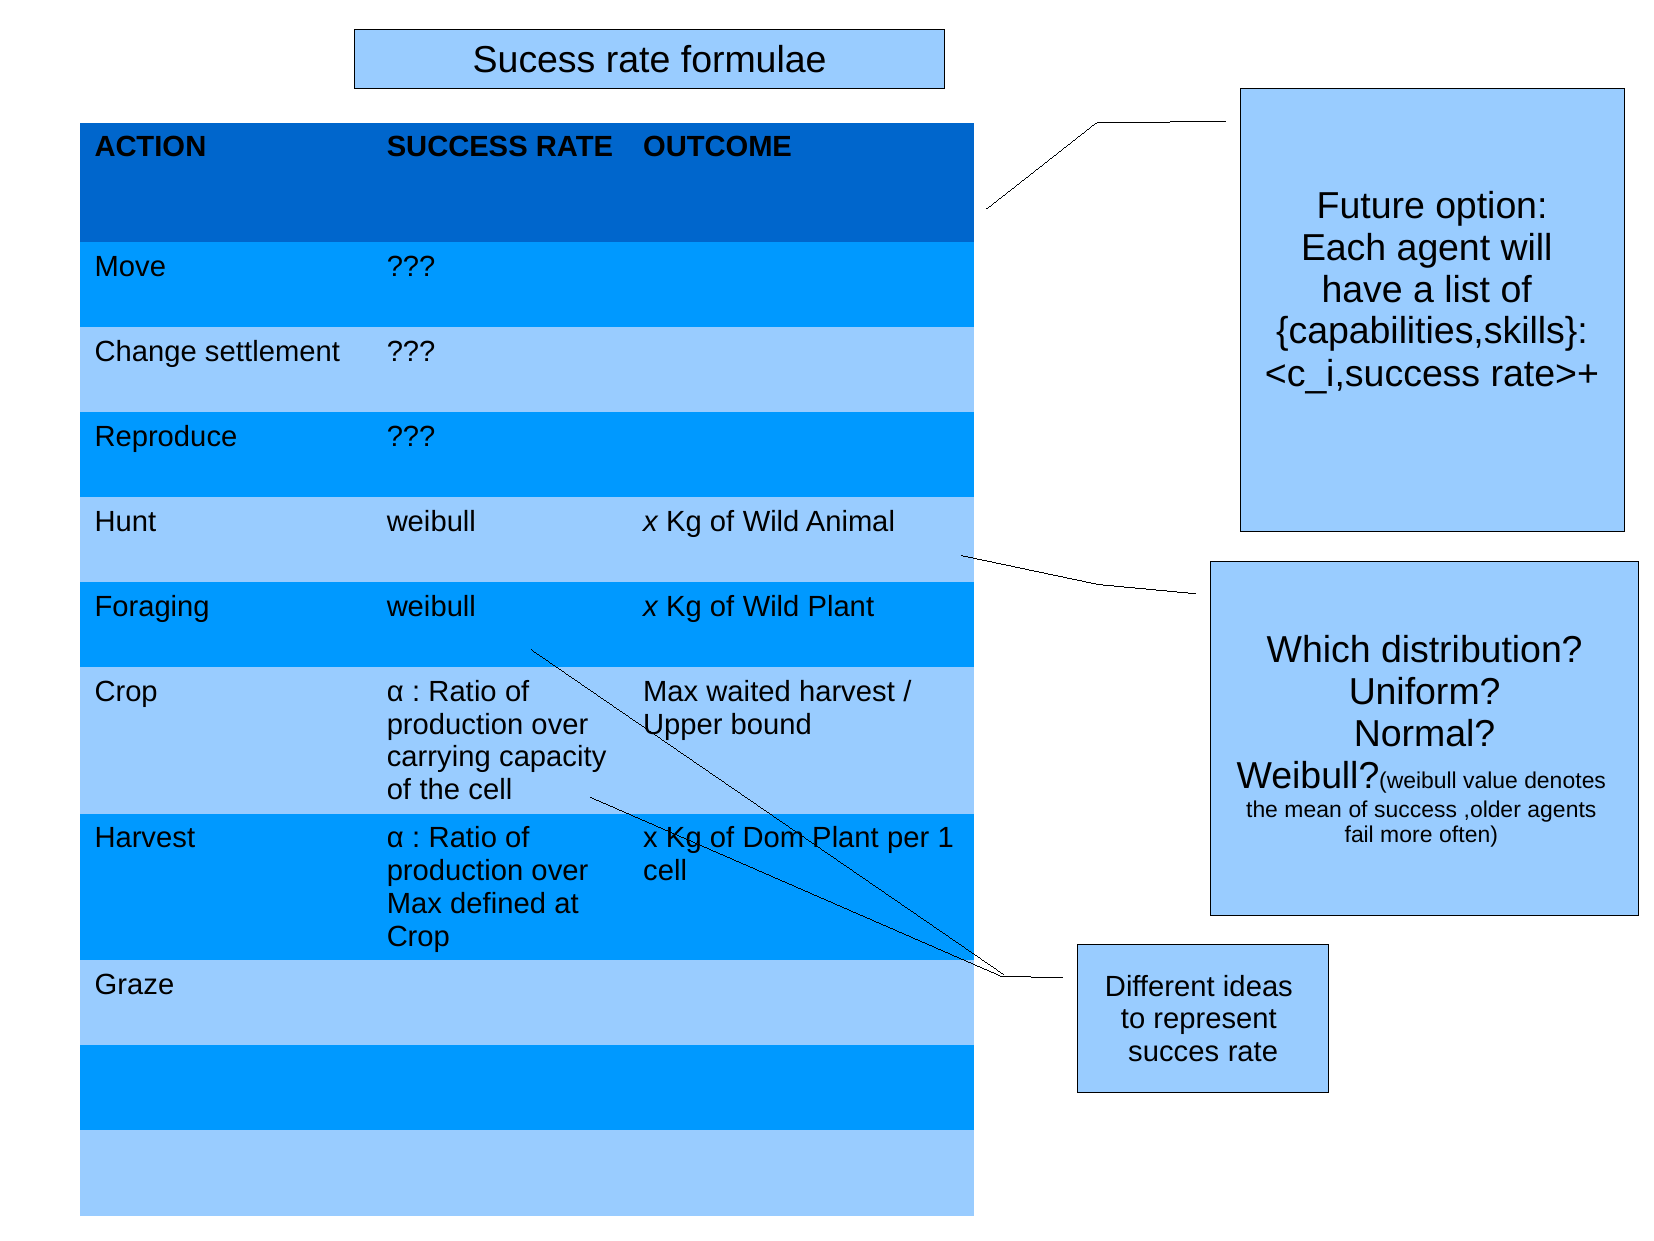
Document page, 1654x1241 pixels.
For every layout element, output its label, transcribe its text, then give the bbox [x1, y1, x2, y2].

table_cell x Kg of Wild Animal [628, 497, 974, 582]
table_cell ??? [372, 242, 628, 327]
table_cell Foraging [80, 582, 372, 667]
table_cell ??? [372, 412, 628, 497]
table_header ACTION [80, 123, 372, 242]
table_cell [628, 1130, 974, 1216]
table_cell Max waited harvest / Upper bound [628, 667, 974, 814]
table_cell α : Ratio of production over Max defined at Crop [372, 814, 628, 960]
text_box Different ideas to represent succes rate [1078, 945, 1329, 1093]
table_cell [80, 1045, 372, 1130]
table_cell Hunt [80, 497, 372, 582]
table_cell x Kg of Dom Plant per 1 cell [632, 814, 974, 960]
table_cell weibull [372, 497, 628, 582]
table_cell ??? [372, 327, 628, 412]
table_cell [372, 1130, 628, 1216]
table_cell [628, 1045, 974, 1130]
table_cell Crop [80, 667, 372, 814]
table_cell Graze [80, 960, 372, 1045]
table_cell [628, 242, 974, 327]
text_box Which distribution? Uniform? Normal? Weibull?(weibull value denotes the mean of success ,older agents fail more often) [1211, 561, 1639, 915]
table_header SUCCESS RATE [372, 123, 628, 242]
table_cell [628, 327, 974, 412]
table_cell Change settlement [80, 327, 372, 412]
text_box Future option: Each agent will have a list of {capabilities,skills}: <c_i,success rate>+ [1240, 89, 1624, 532]
table_cell [628, 412, 974, 497]
table_cell x Kg of Dom Plant per 1 cell [628, 814, 961, 960]
table_cell Move [80, 242, 372, 327]
table_cell weibull [372, 582, 628, 667]
table_header OUTCOME [628, 123, 974, 242]
table_cell Reproduce [80, 412, 372, 497]
text_box Sucess rate formulae [354, 29, 945, 89]
table_cell Harvest [80, 814, 372, 960]
table_cell [628, 960, 974, 1045]
table_cell [372, 960, 628, 1045]
table_cell α : Ratio of production over carrying capacity of the cell [372, 667, 628, 814]
table_cell [372, 1045, 628, 1130]
table_cell x Kg of Wild Plant [628, 582, 974, 667]
table_cell [80, 1130, 372, 1216]
